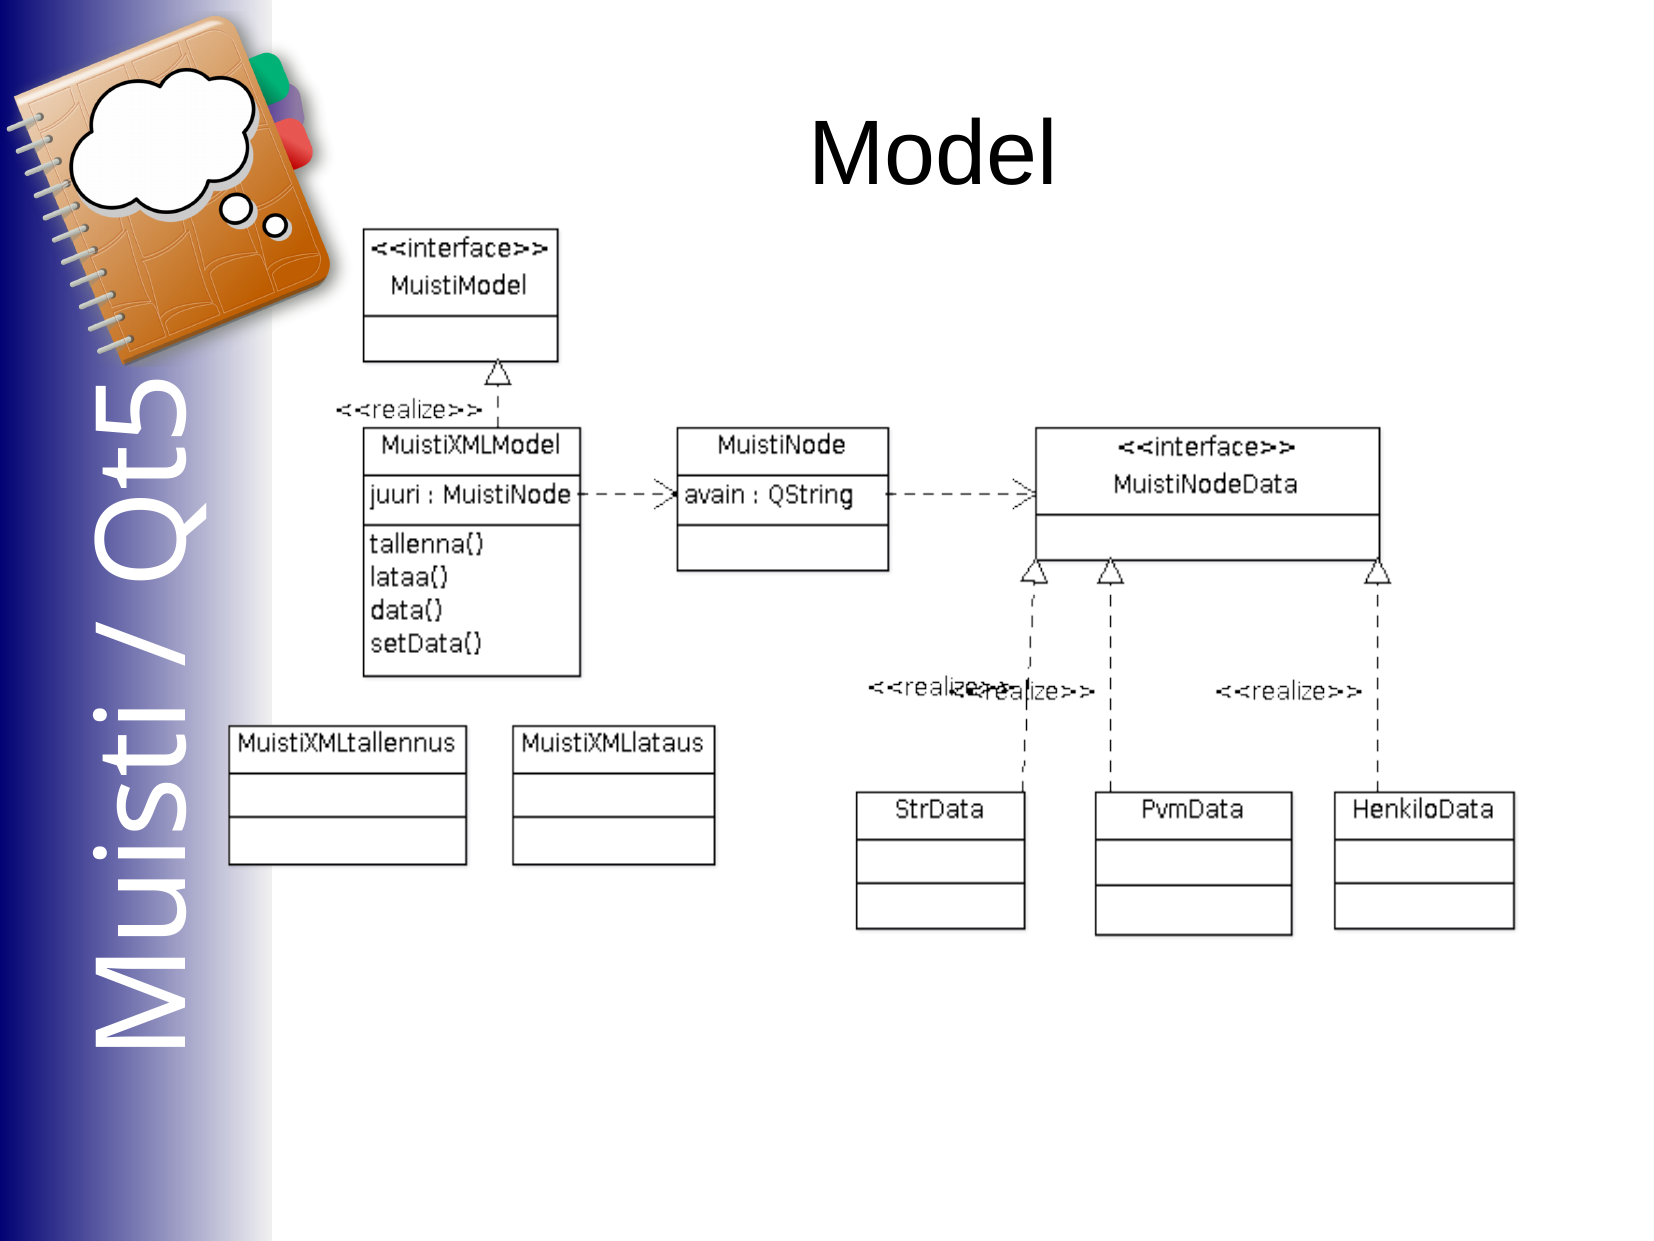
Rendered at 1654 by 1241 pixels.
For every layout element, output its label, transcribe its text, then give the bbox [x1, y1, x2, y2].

picture [0, 11, 1648, 1216]
title Model [295, 49, 1571, 212]
